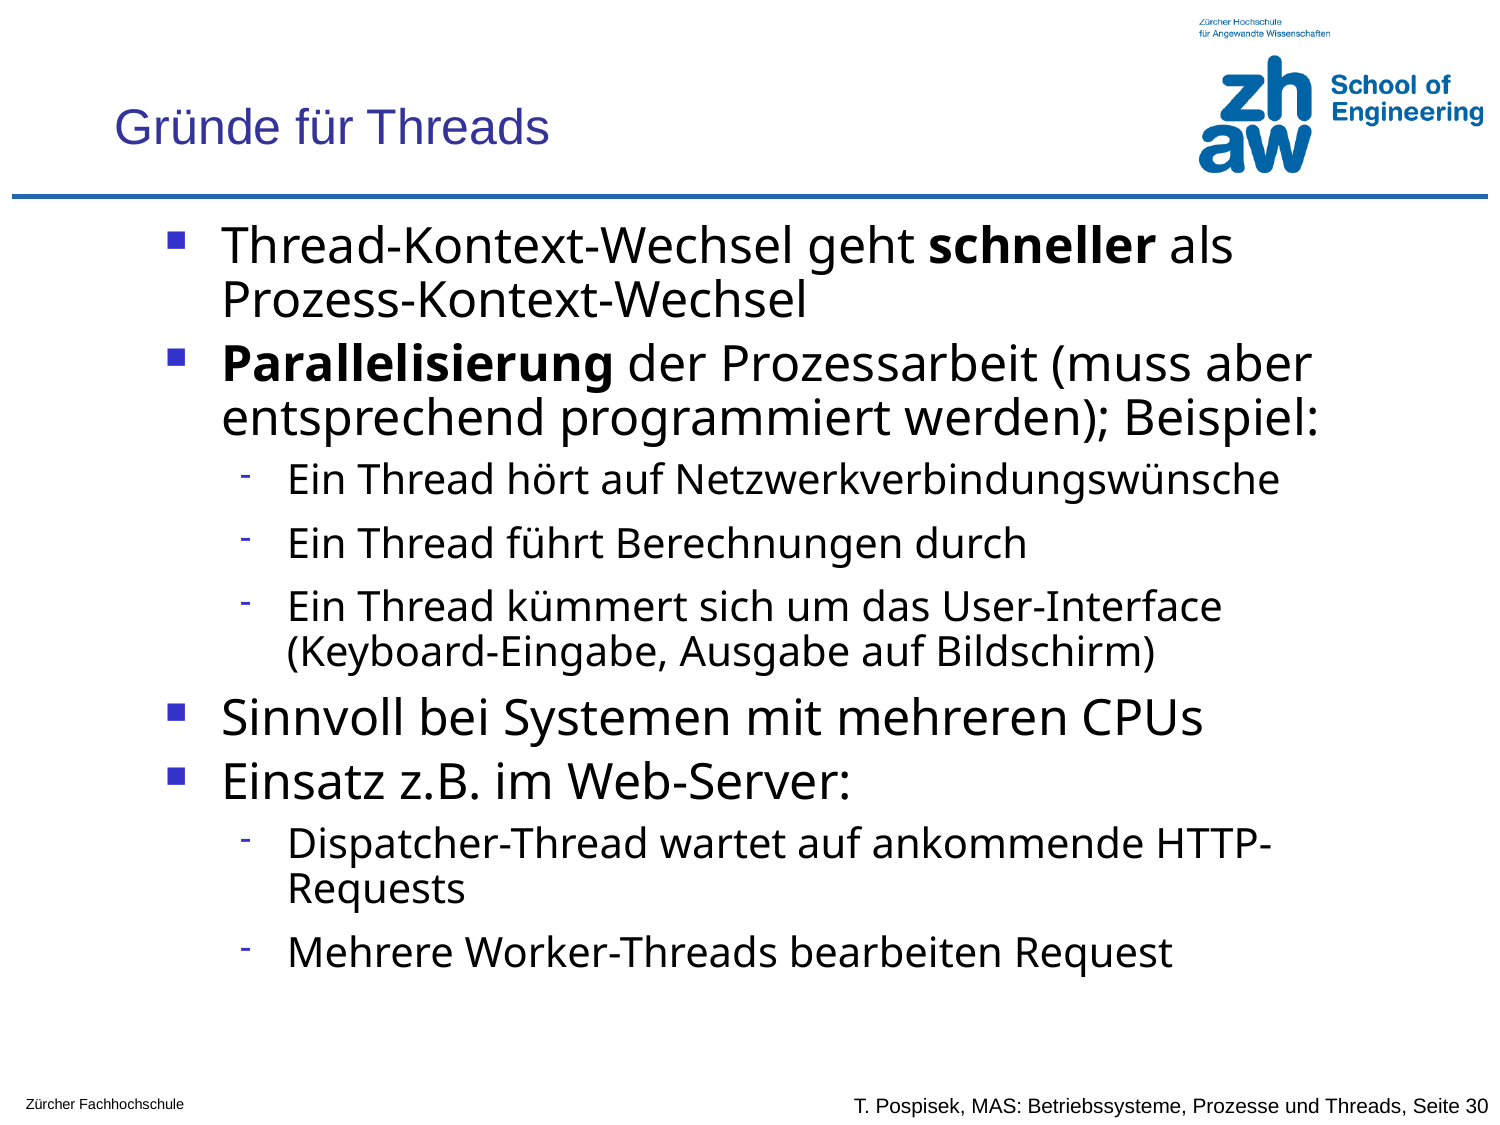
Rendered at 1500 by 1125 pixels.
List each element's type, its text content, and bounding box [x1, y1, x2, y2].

picture [1199, 19, 1483, 173]
list Thread-Kontext-Wechsel geht schneller als Prozess-Kontext-Wechsel Parallelisierung der Prozessarbeit (muss aber entsprechend programmiert werden); Beispiel: Ein Thread hört auf Netzwerkverbindungswünsche Ein Thread führt Berechnungen durch Ein Thread kümmert sich um das User-Interface (Keyboard-Eingabe, Ausgabe auf Bildschirm) Sinnvoll bei Systemen mit mehreren CPUs Einsatz z.B. im Web-Server: Dispatcher-Thread wartet auf ankommende HTTP-Requests Mehrere Worker-Threads bearbeiten Request [150, 212, 1375, 1013]
title Gründe für Threads [99, 50, 1379, 163]
